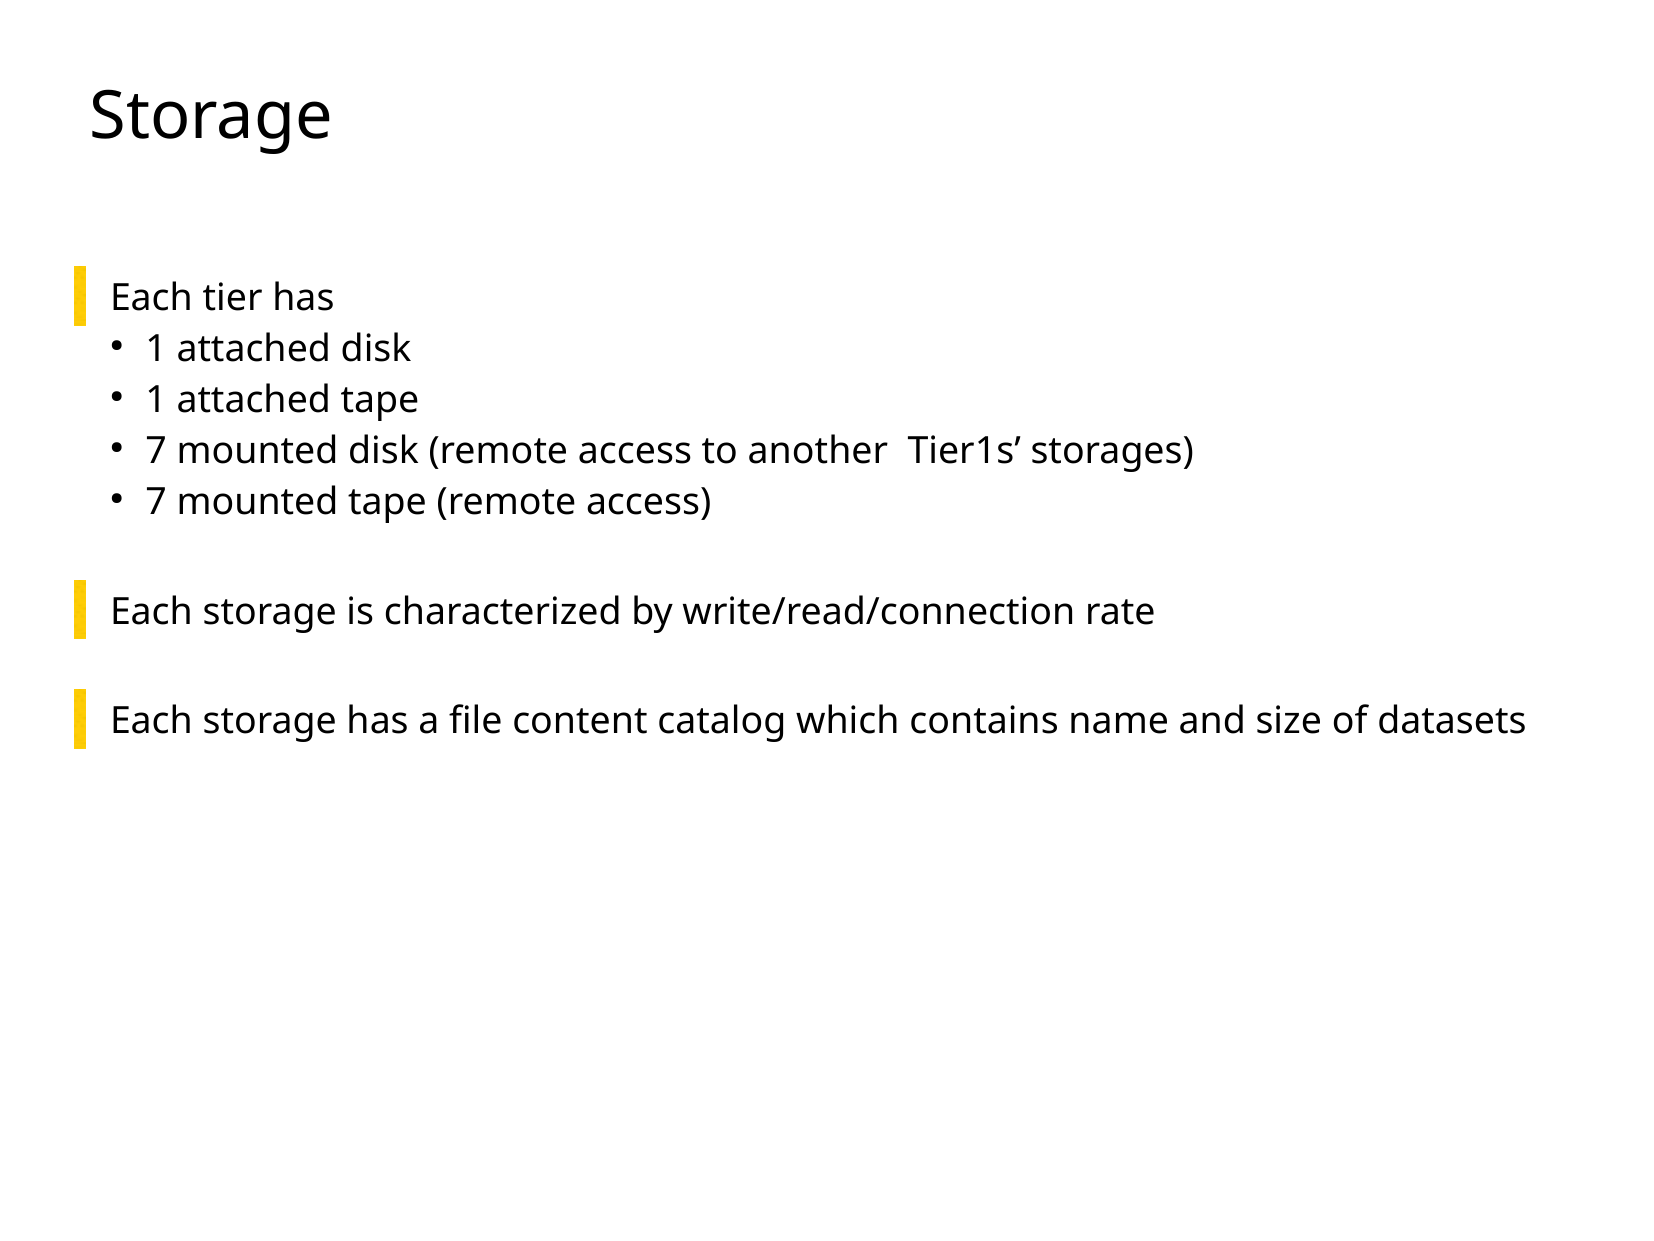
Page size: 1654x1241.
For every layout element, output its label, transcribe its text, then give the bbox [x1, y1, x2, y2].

text_box Storage [74, 59, 1275, 158]
text_box Each tier has 1 attached disk 1 attached tape 7 mounted disk (remote access to another Tier1s’ storages) 7 mounted tape (remote access) Each storage is characterized by write/read/connection rate Each storage has a file content catalog which contains name and size of datasets [59, 194, 1635, 1035]
